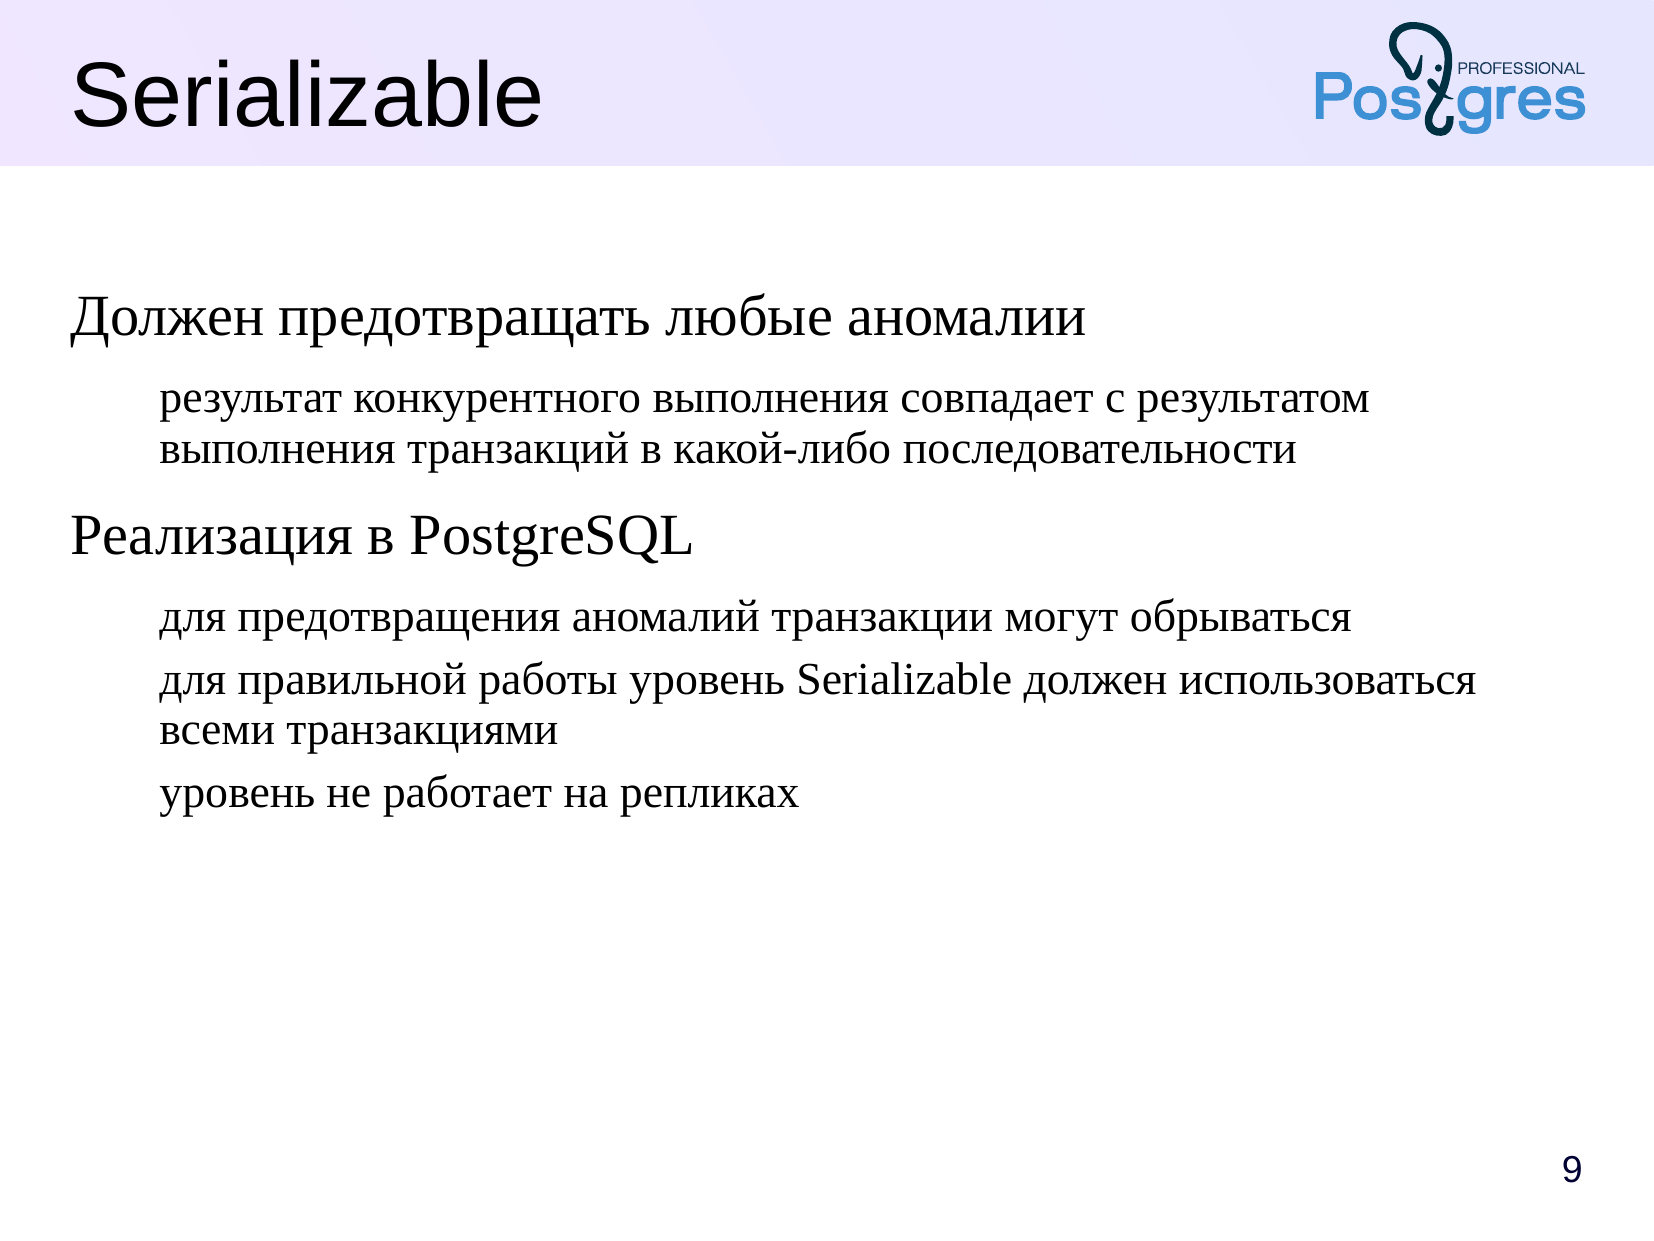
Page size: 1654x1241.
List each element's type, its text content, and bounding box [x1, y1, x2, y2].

title Serializable [70, 43, 1241, 147]
list Должен предотвращать любые аномалии результат конкурентного выполнения совпадает с результатом выполнения транзакций в какой-либо последовательности Реализация в PostgreSQL для предотвращения аномалий транзакции могут обрываться для правильной работы уровень Serializable должен использоваться всеми транзакциями уровень не работает на репликах [70, 283, 1583, 1141]
